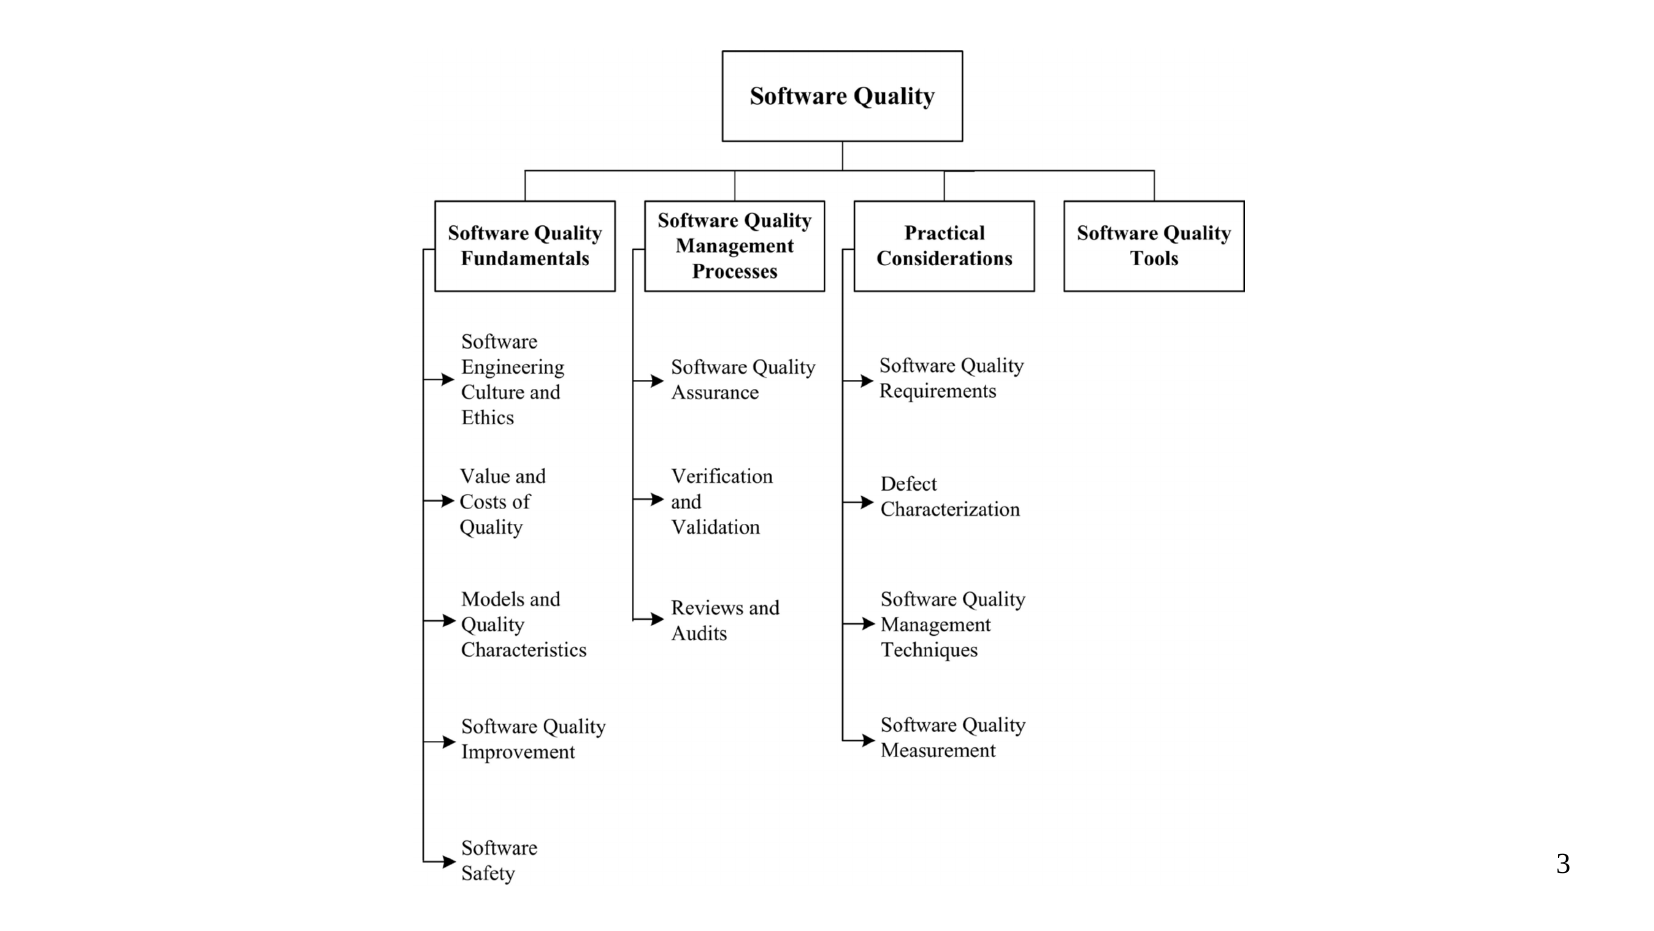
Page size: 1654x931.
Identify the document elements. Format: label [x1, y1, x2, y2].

picture [413, 48, 1248, 886]
